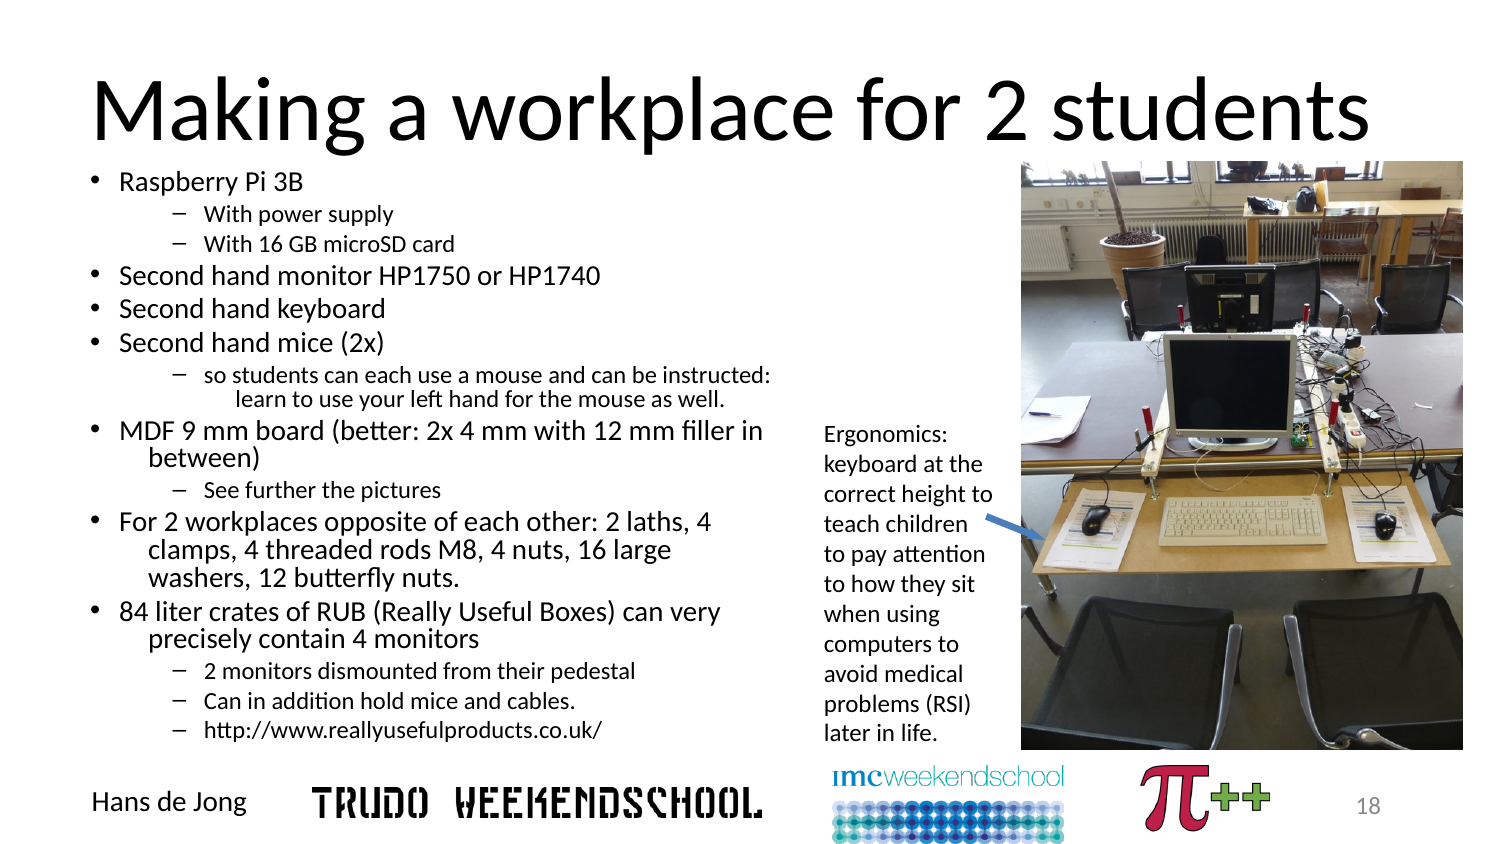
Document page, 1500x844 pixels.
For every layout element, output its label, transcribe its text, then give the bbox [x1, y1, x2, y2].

picture [1021, 161, 1463, 750]
text_box Ergonomics: keyboard at the correct height to teach children to pay attention to how they sit when using computers to avoid medical problems (RSI) later in life. [809, 410, 1010, 759]
title Making a workplace for 2 students [75, 33, 1426, 175]
text_box 18 [1340, 782, 1426, 827]
list Raspberry Pi 3B With power supply With 16 GB microSD card Second hand monitor HP1750 or HP1740 Second hand keyboard Second hand mice (2x) so students can each use a mouse and can be instructed: learn to use your left hand for the mouse as well. MDF 9 mm board (better: 2x 4 mm with 12 mm filler in between) See further the pictures For 2 workplaces opposite of each other: 2 laths, 4 clamps, 4 threaded rods M8, 4 nuts, 16 large washers, 12 butterfly nuts. 84 liter crates of RUB (Really Useful Boxes) can very precisely contain 4 monitors 2 monitors dismounted from their pedestal Can in addition hold mice and cables. http://www.reallyusefulproducts.co.uk/ [75, 161, 798, 777]
